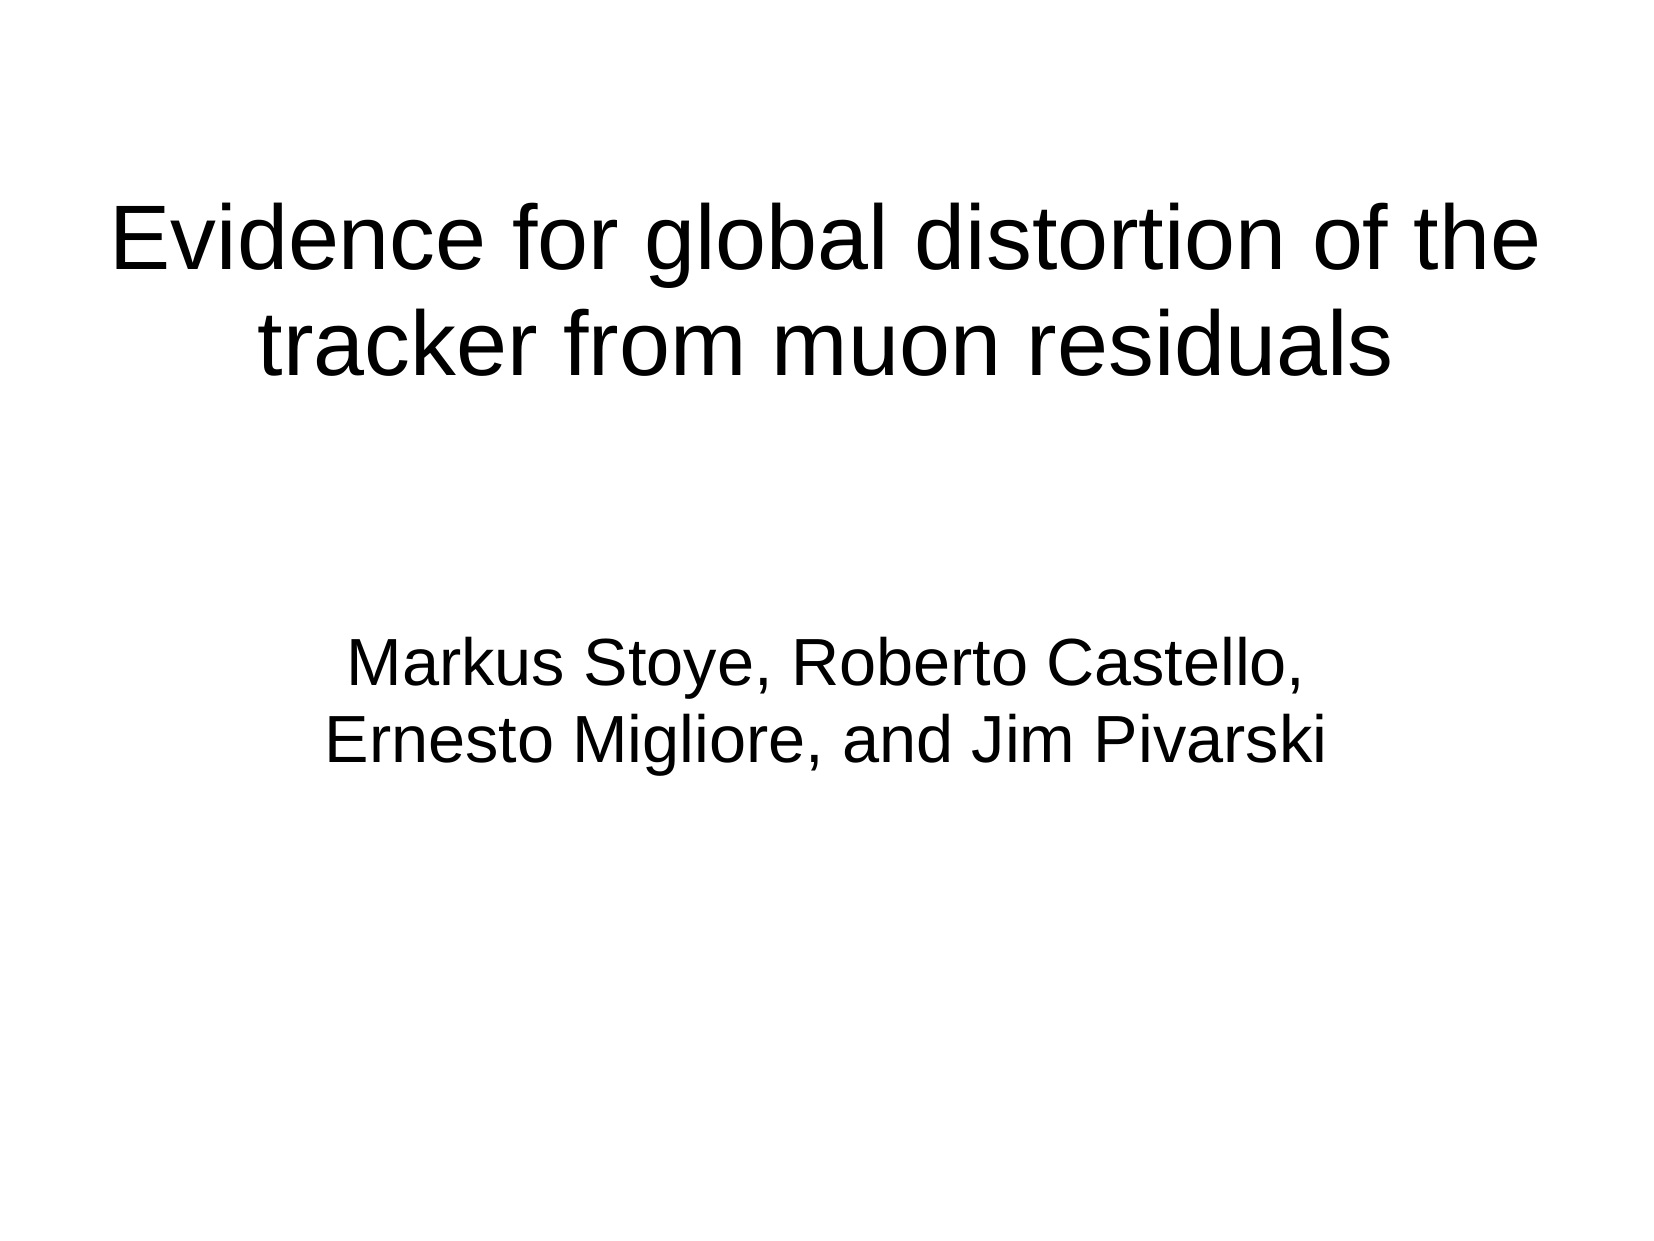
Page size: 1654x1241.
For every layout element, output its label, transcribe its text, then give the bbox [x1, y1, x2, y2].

title Evidence for global distortion of the tracker from muon residuals [82, 174, 1571, 297]
subtitle Markus Stoye, Roberto Castello, Ernesto Migliore, and Jim Pivarski [82, 297, 1571, 1102]
